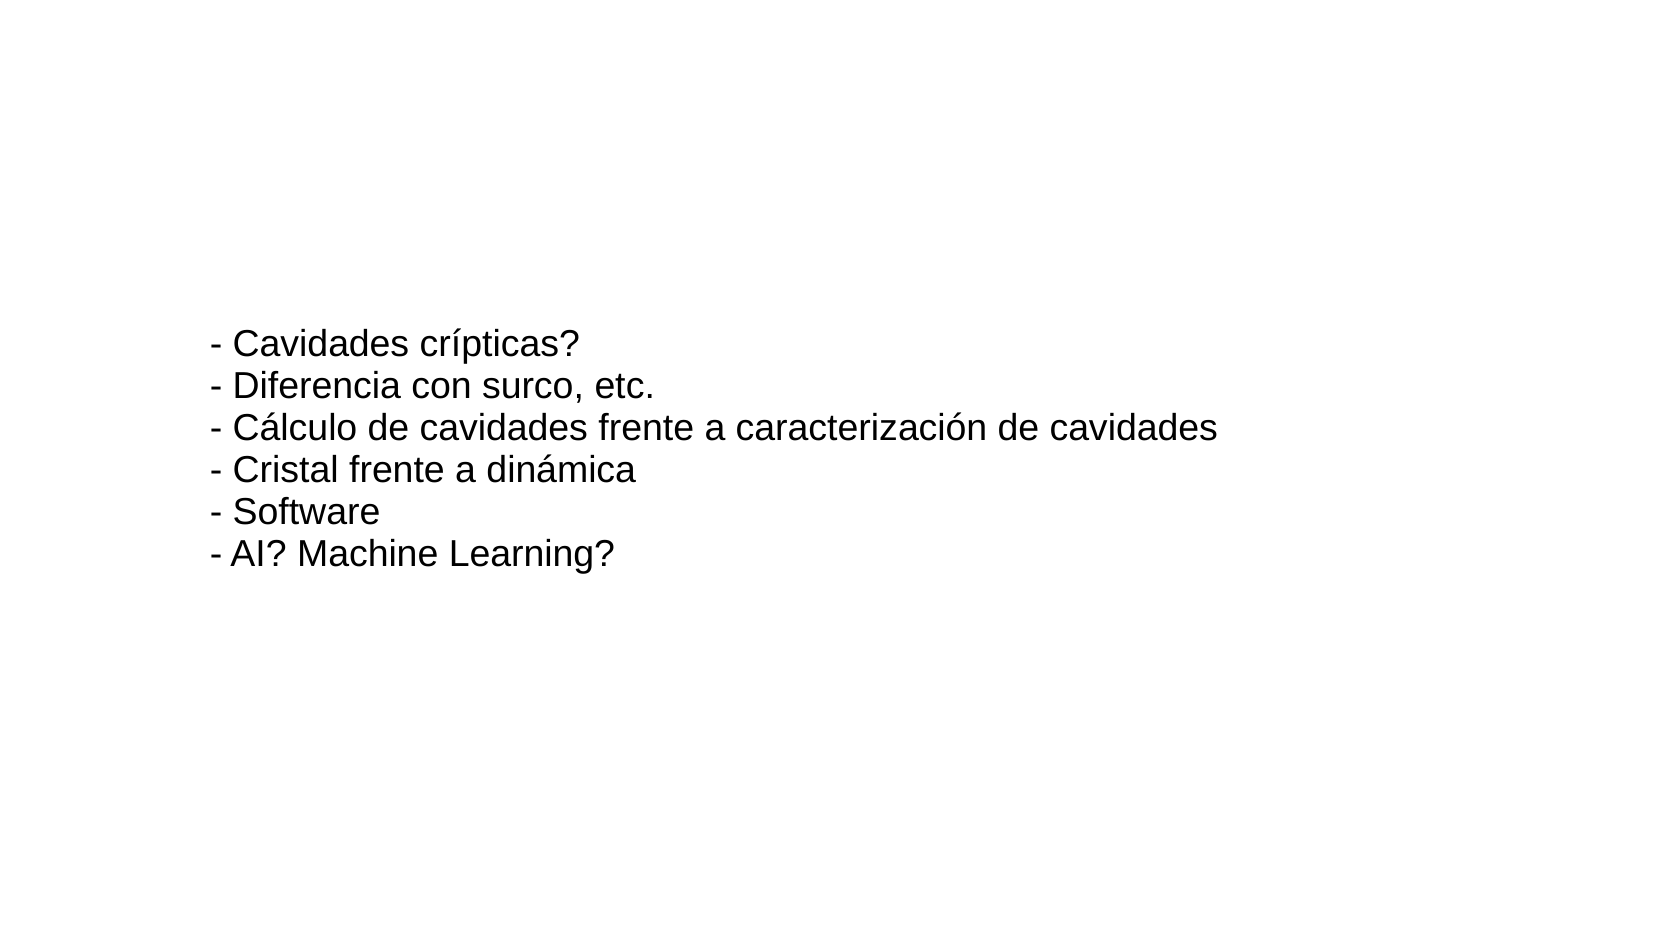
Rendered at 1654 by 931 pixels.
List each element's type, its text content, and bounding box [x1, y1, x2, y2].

text_box - Cavidades crípticas? - Diferencia con surco, etc. - Cálculo de cavidades frente a caracterización de cavidades - Cristal frente a dinámica - Software - AI? Machine Learning? [195, 315, 1531, 582]
